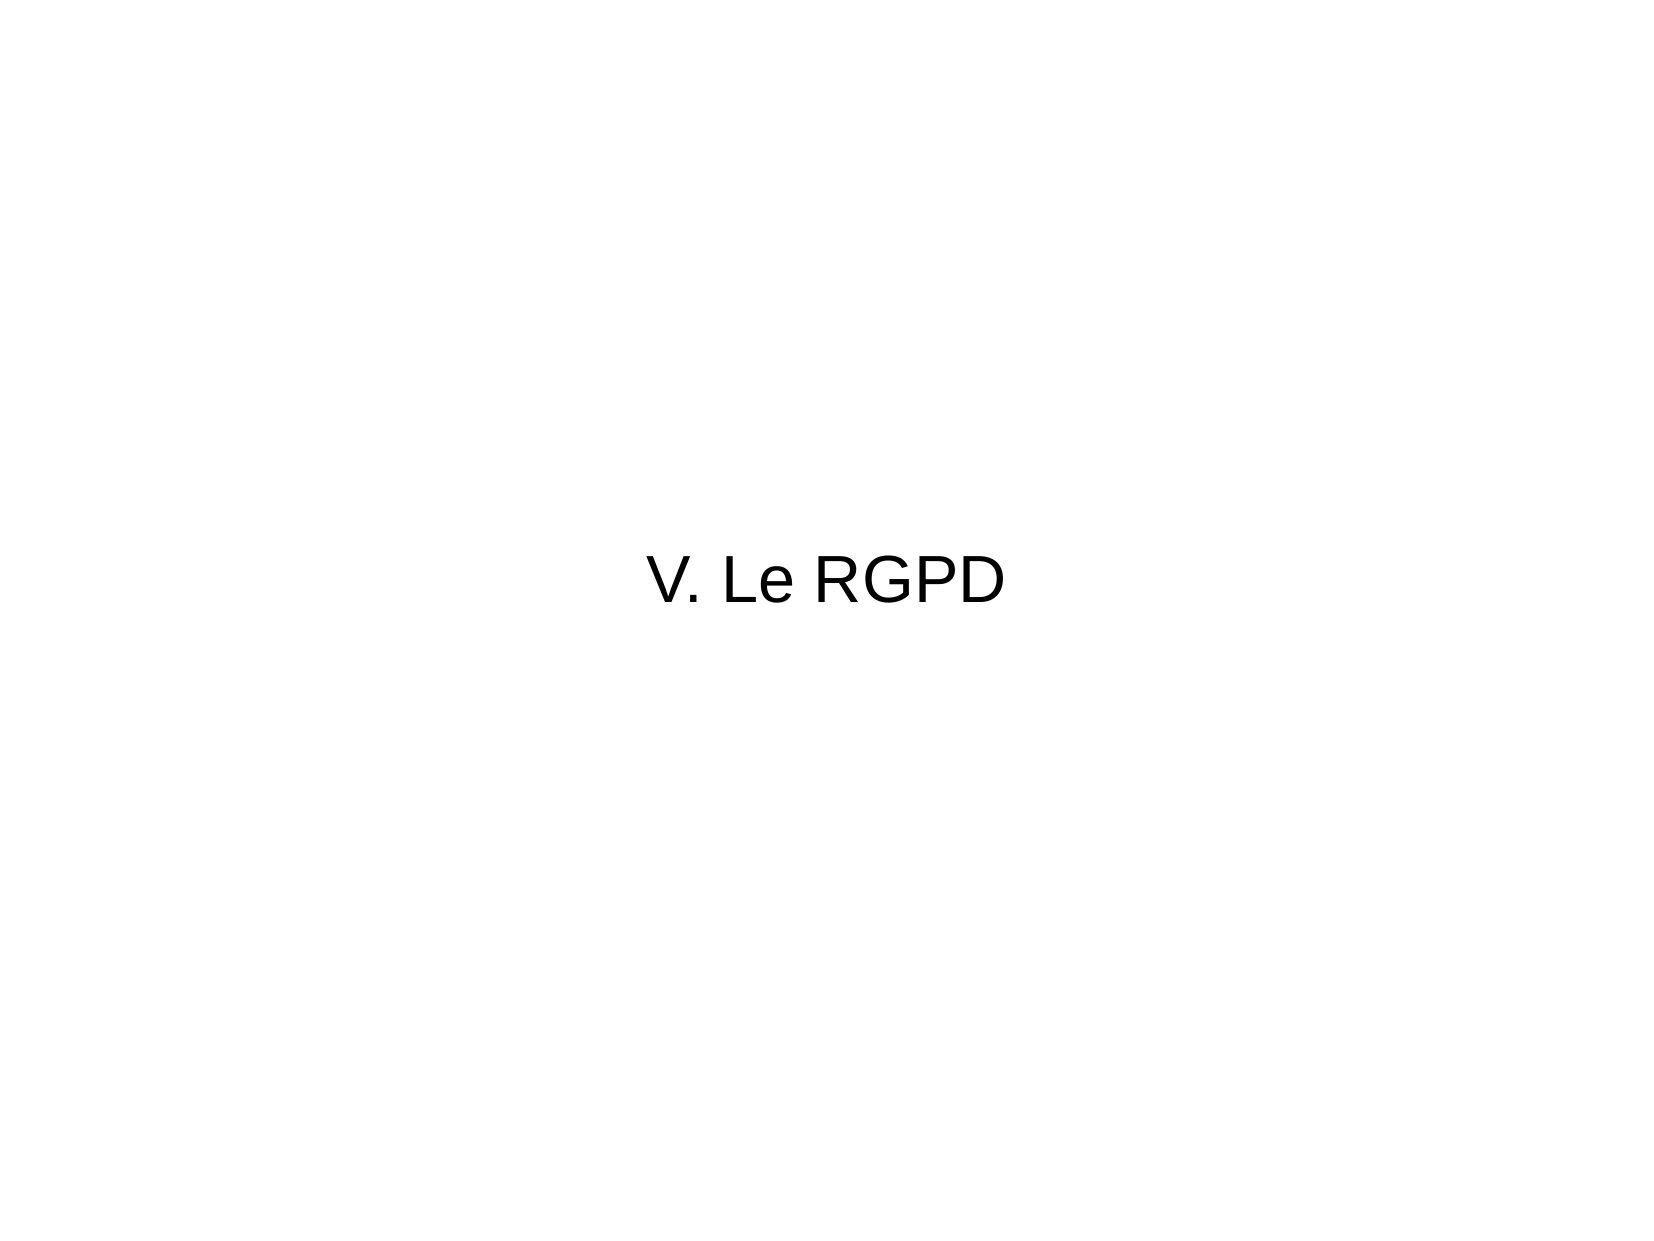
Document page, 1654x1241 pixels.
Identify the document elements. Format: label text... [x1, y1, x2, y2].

subtitle V. Le RGPD [82, 49, 1571, 1109]
